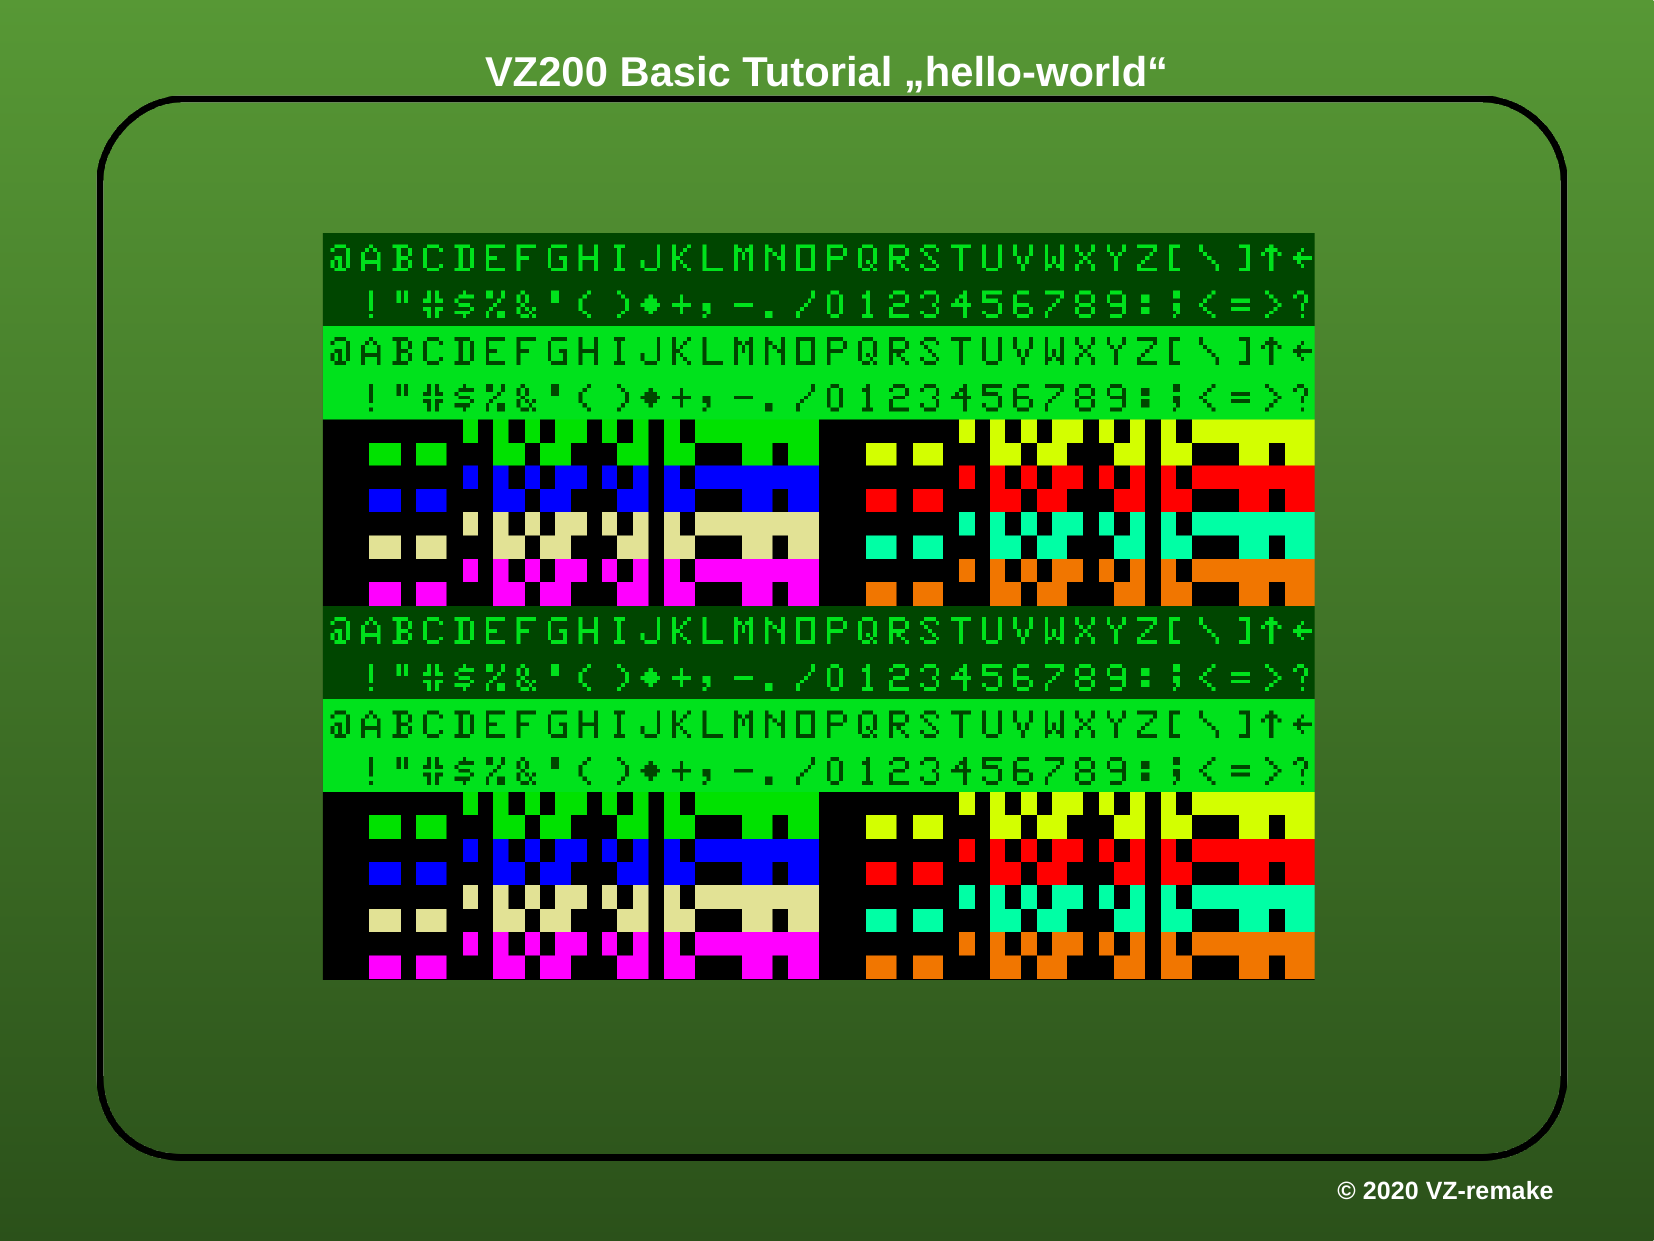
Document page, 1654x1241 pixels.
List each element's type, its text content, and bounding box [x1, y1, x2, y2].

picture [59, 58, 1607, 1199]
picture [1339, 1183, 1354, 1198]
picture [1380, 1184, 1385, 1196]
picture [1408, 1184, 1413, 1196]
title VZ200 Basic Tutorial „hello-world“ [82, 48, 1571, 96]
picture [1502, 1188, 1506, 1199]
